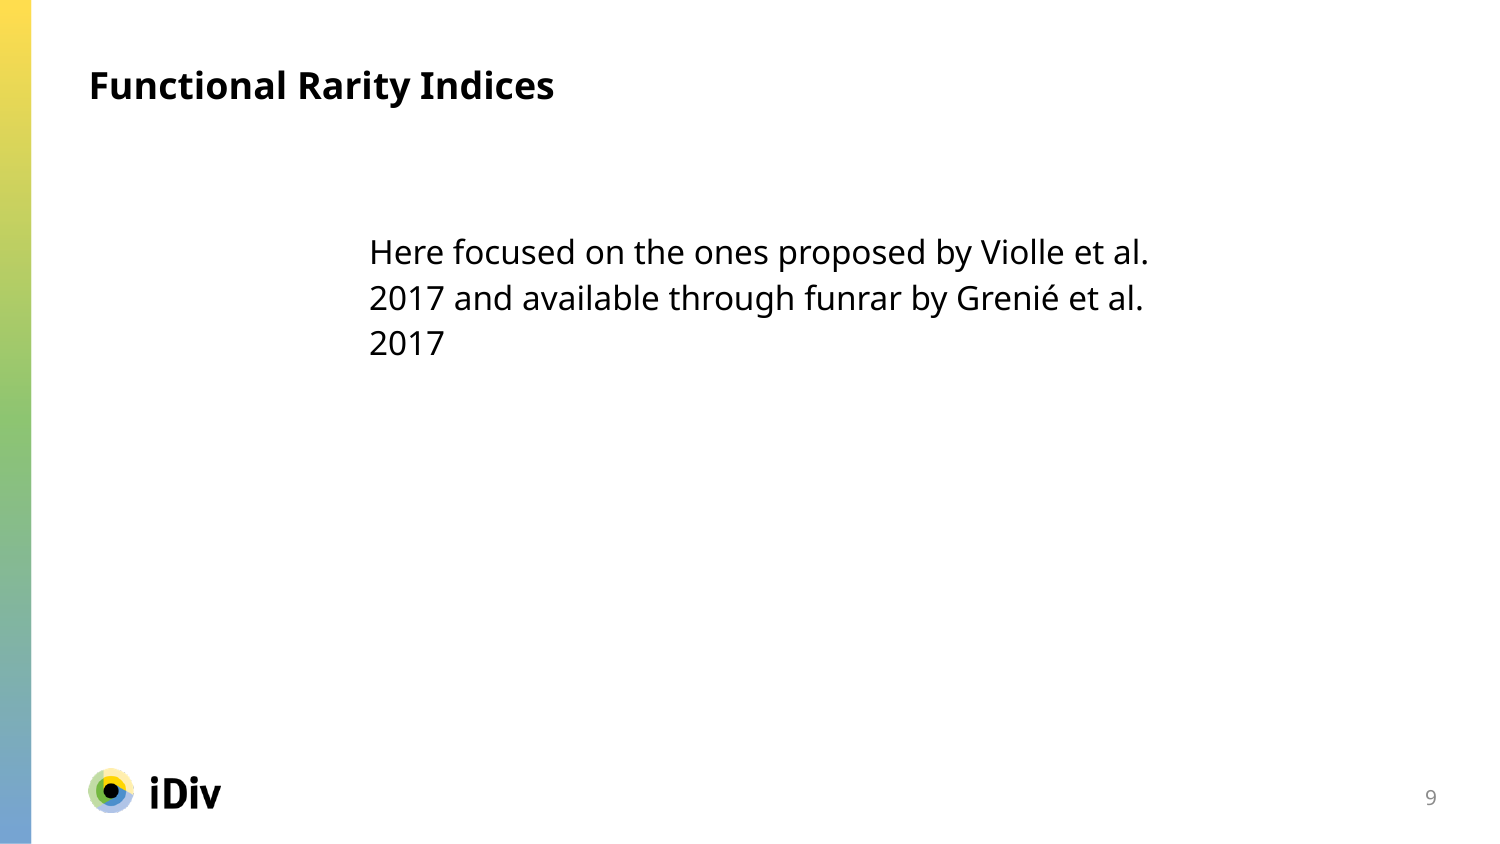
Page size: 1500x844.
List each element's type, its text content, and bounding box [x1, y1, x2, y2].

slide_number <numéro> [1240, 767, 1437, 813]
picture [0, 0, 1500, 844]
list Functional Rarity Indices [88, 61, 1437, 157]
text_box Here focused on the ones proposed by Violle et al. 2017 and available through funrar by Grenié et al. 2017 [354, 222, 1182, 359]
